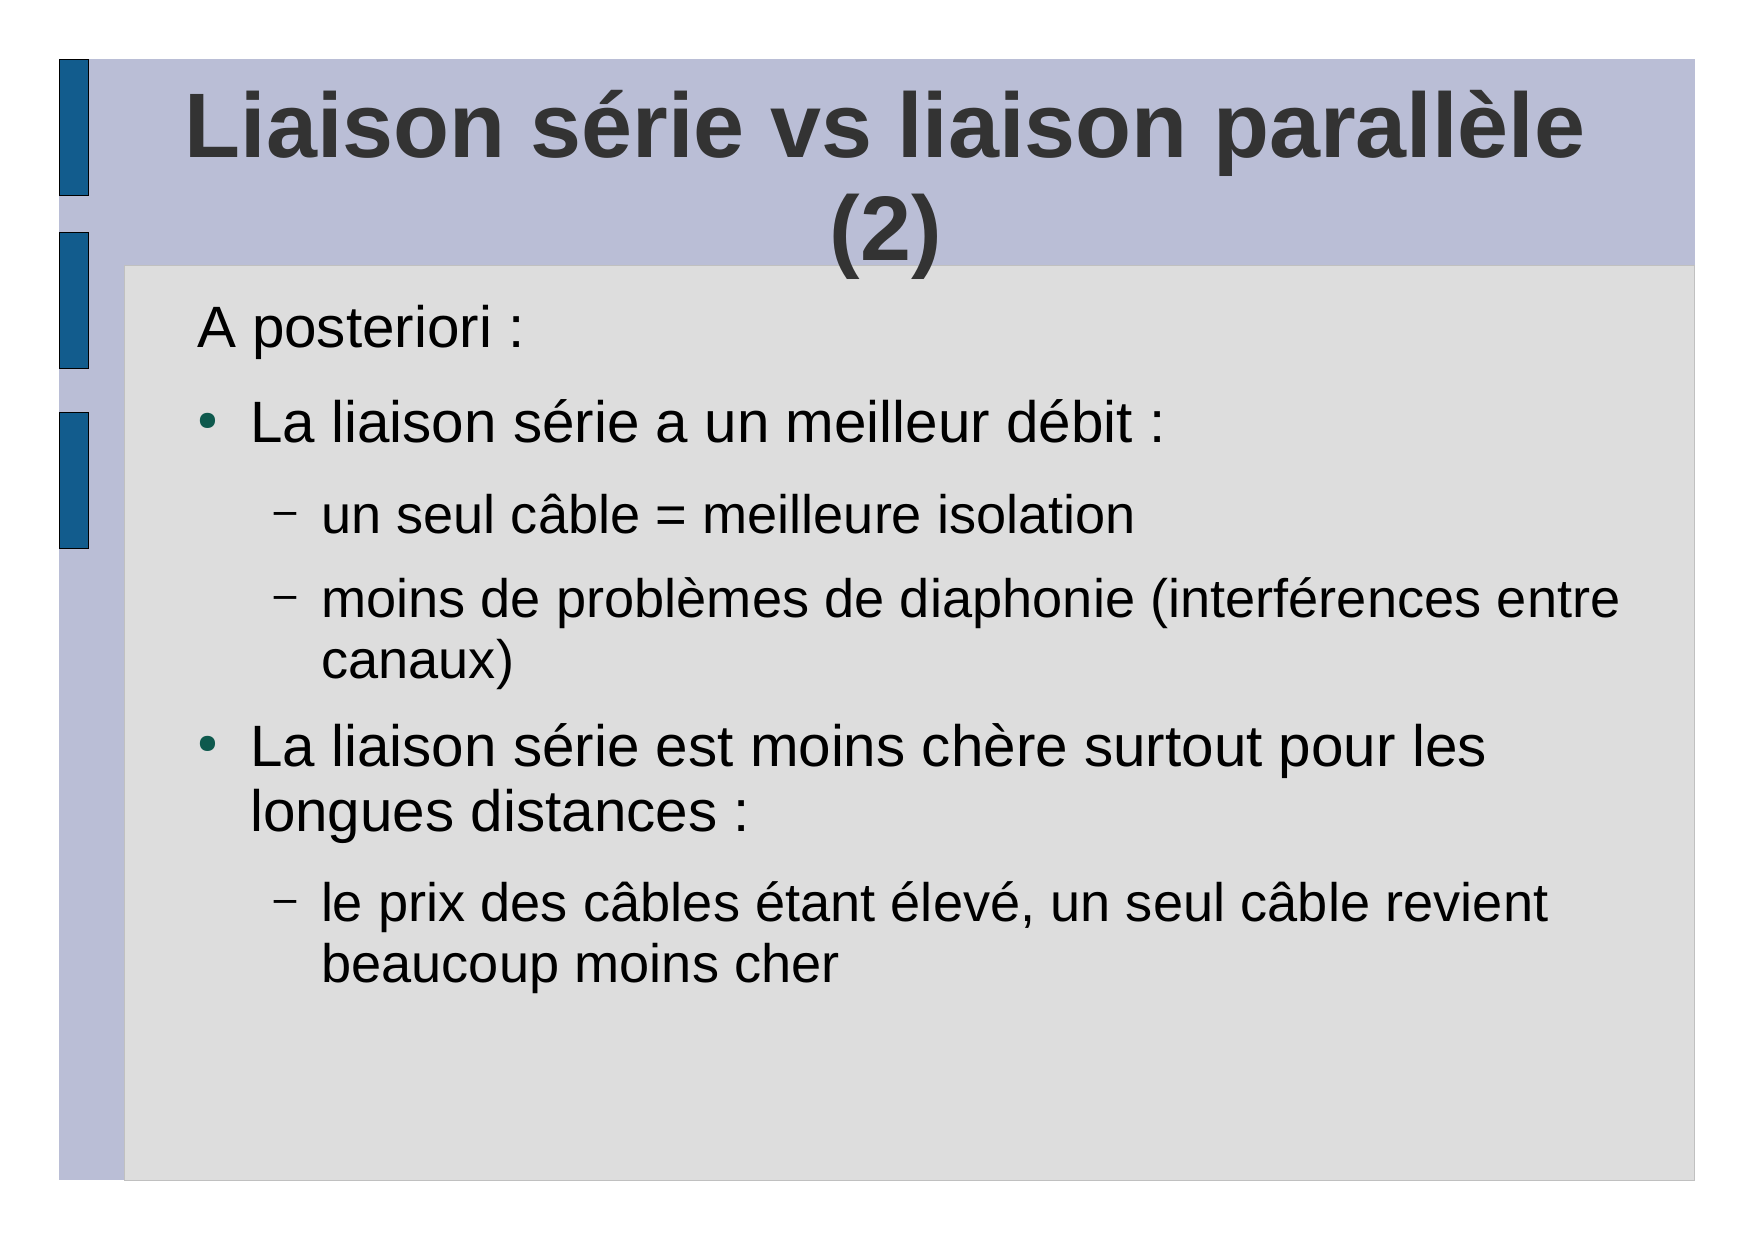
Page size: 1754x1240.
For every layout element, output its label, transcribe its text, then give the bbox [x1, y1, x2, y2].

title Liaison série vs liaison parallèle (2) [118, 74, 1654, 280]
list A posteriori : La liaison série a un meilleur débit : un seul câble = meilleure isolation moins de problèmes de diaphonie (interférences entre canaux) La liaison série est moins chère surtout pour les longues distances : le prix des câbles étant élevé, un seul câble revient beaucoup moins cher [179, 295, 1684, 1093]
